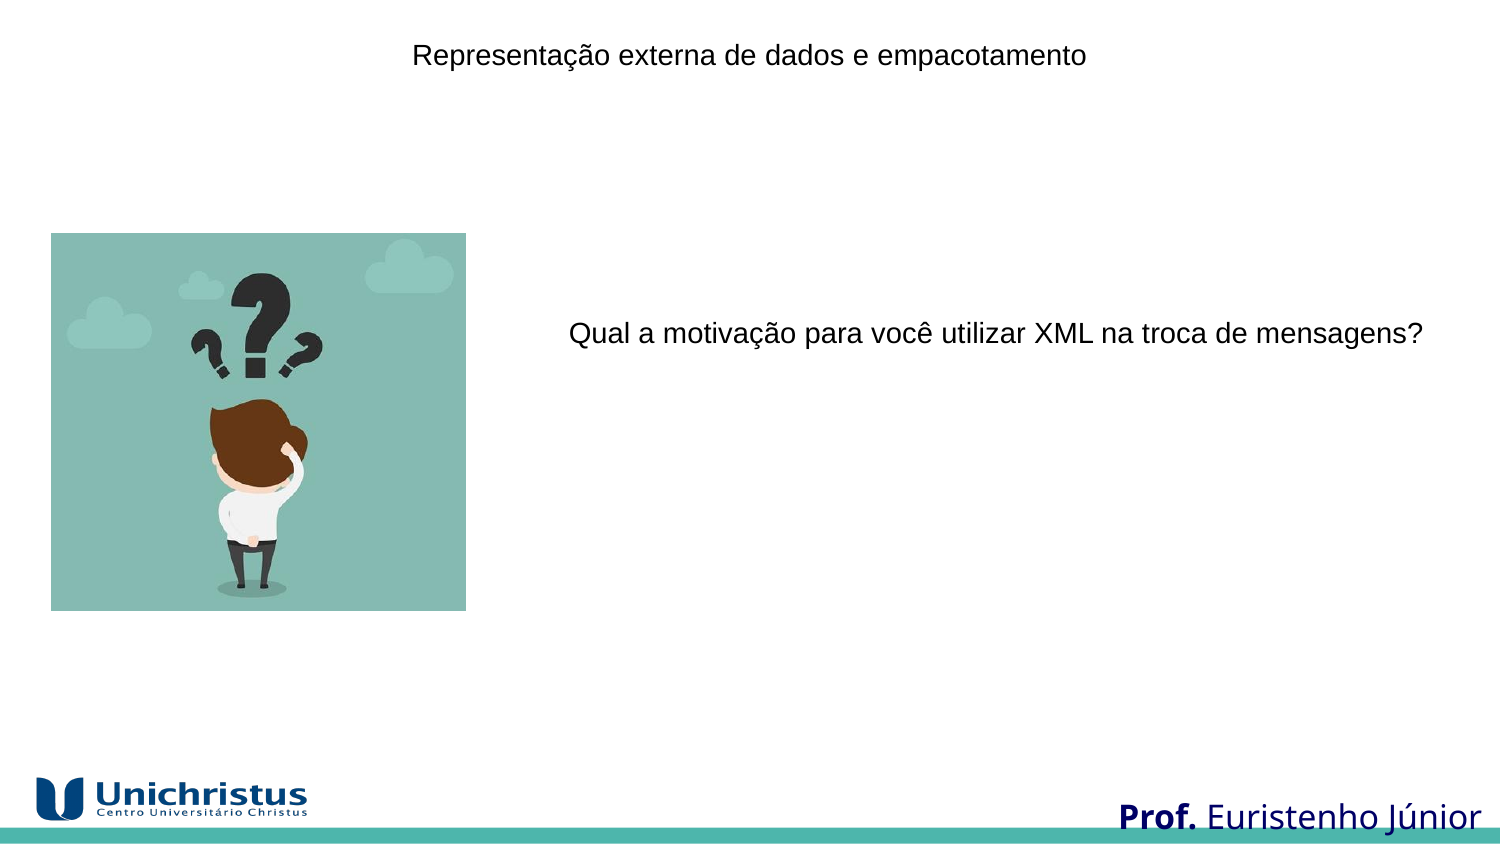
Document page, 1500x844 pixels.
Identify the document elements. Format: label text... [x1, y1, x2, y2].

title Representação externa de dados e empacotamento [51, 20, 1449, 137]
picture [51, 233, 466, 611]
list Qual a motivação para você utilizar XML na troca de mensagens? [544, 152, 1449, 750]
picture [32, 775, 311, 822]
